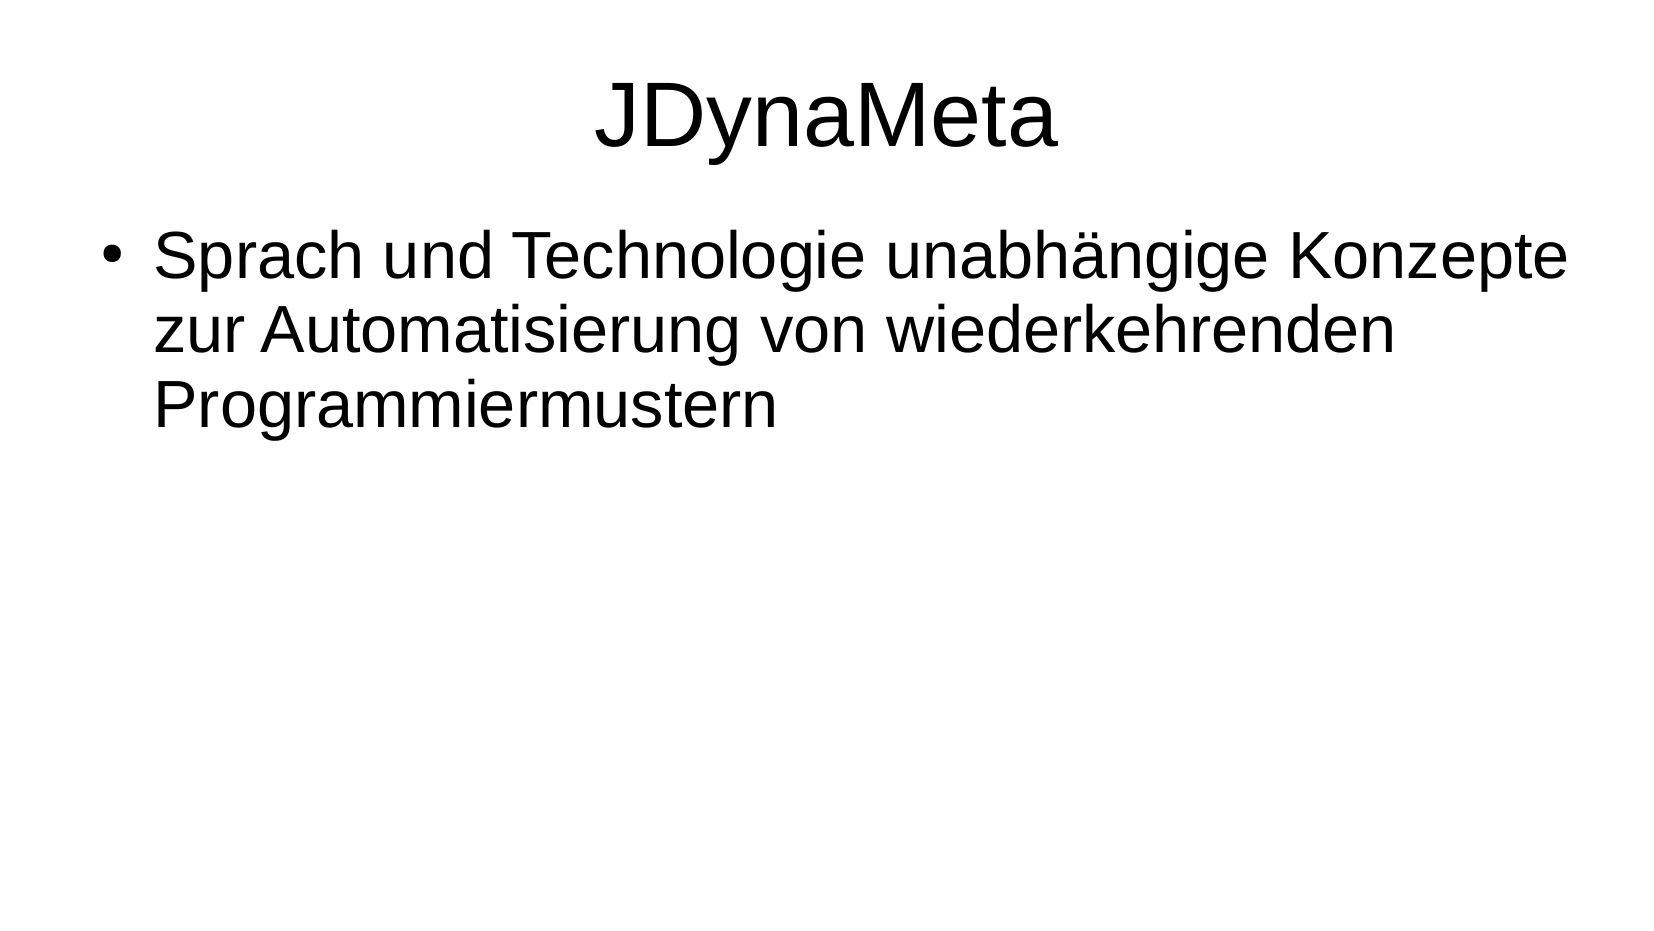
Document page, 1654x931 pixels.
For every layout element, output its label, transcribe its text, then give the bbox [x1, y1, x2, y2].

list Sprach und Technologie unabhängige Konzepte zur Automatisierung von wiederkehrenden Programmiermustern [82, 217, 1571, 758]
title JDynaMeta [82, 37, 1571, 193]
